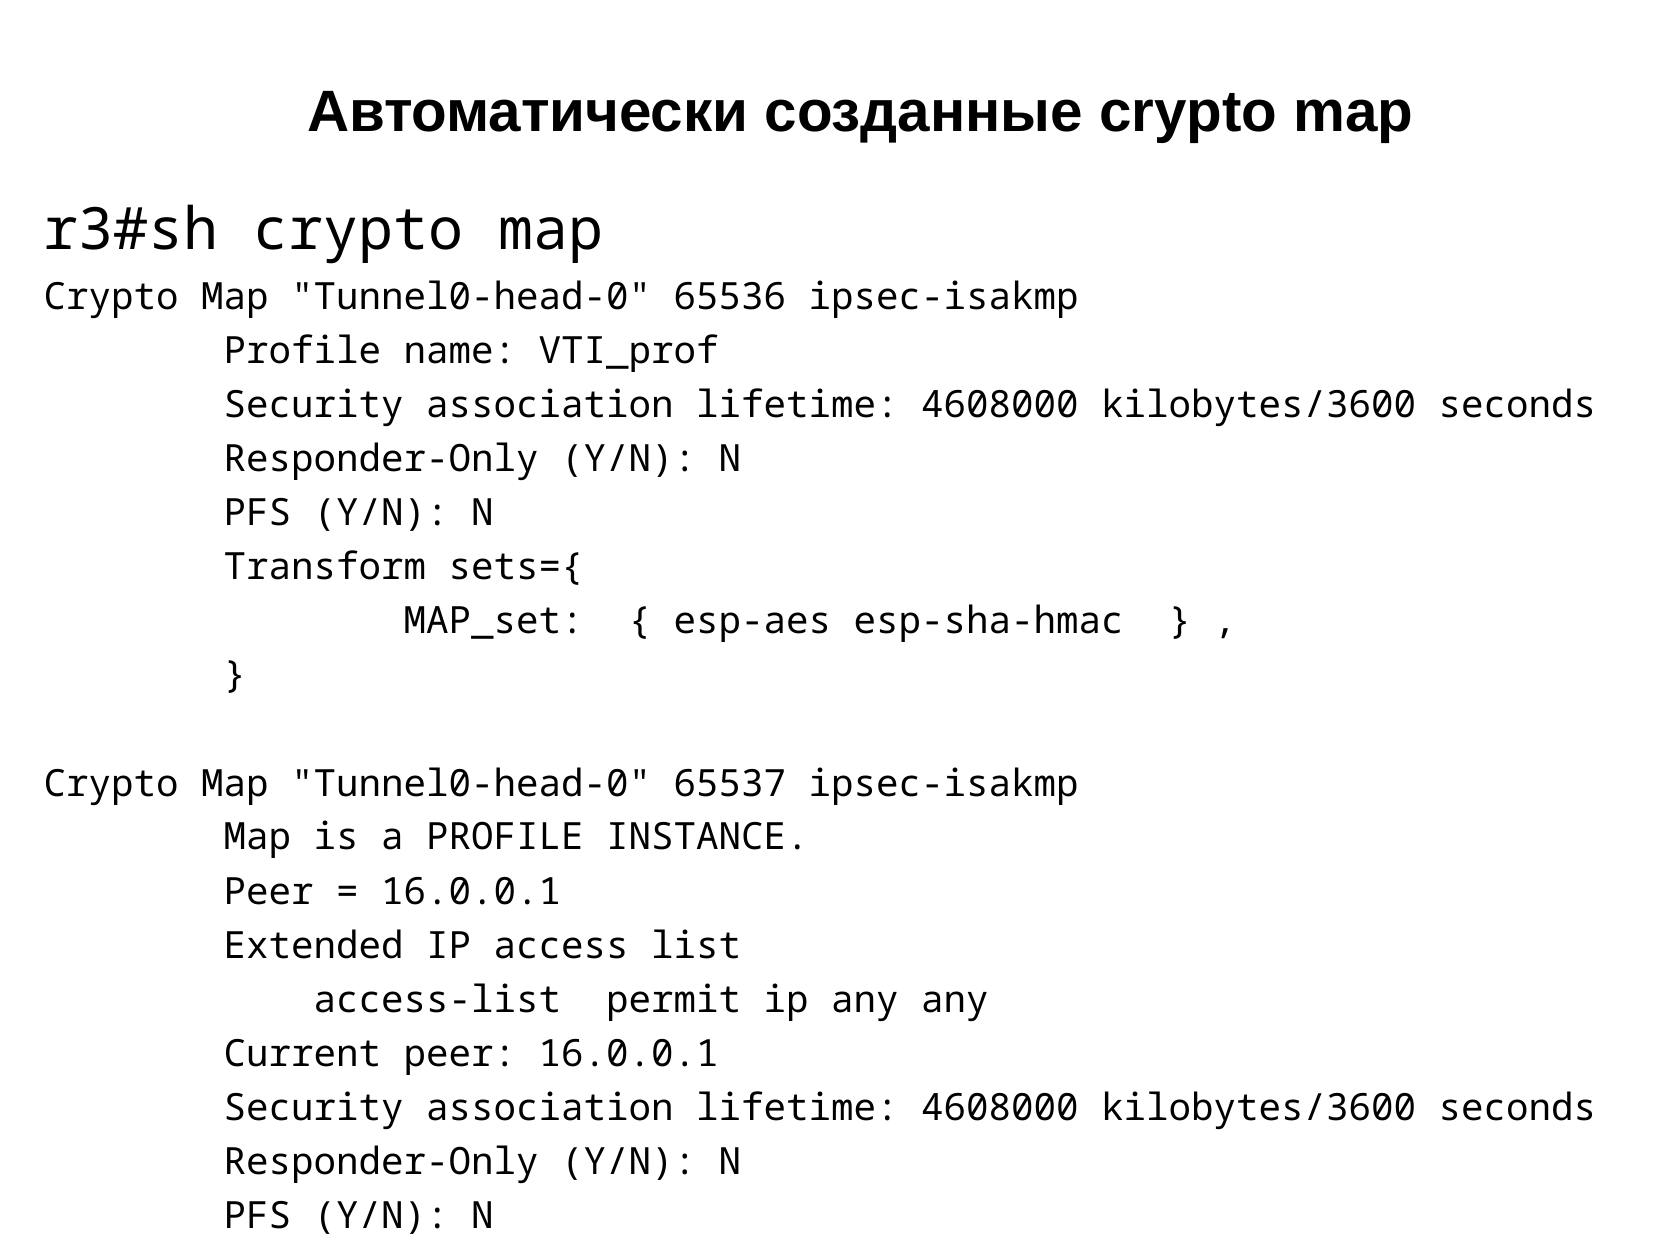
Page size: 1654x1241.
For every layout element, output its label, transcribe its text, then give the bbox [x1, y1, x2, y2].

list r3#sh crypto map Crypto Map "Tunnel0-head-0" 65536 ipsec-isakmp Profile name: VTI_prof Security association lifetime: 4608000 kilobytes/3600 seconds Responder-Only (Y/N): N PFS (Y/N): N Transform sets={ MAP_set: { esp-aes esp-sha-hmac } , } Crypto Map "Tunnel0-head-0" 65537 ipsec-isakmp Map is a PROFILE INSTANCE. Peer = 16.0.0.1 Extended IP access list access-list permit ip any any Current peer: 16.0.0.1 Security association lifetime: 4608000 kilobytes/3600 seconds Responder-Only (Y/N): N PFS (Y/N): N Transform sets={ MAP_set: { esp-aes esp-sha-hmac } , } Always create SAs Interfaces using crypto map Tunnel0-head-0: Tunnel0 [37, 187, 1613, 1235]
text_box Автоматически созданные crypto map [123, 41, 1597, 151]
